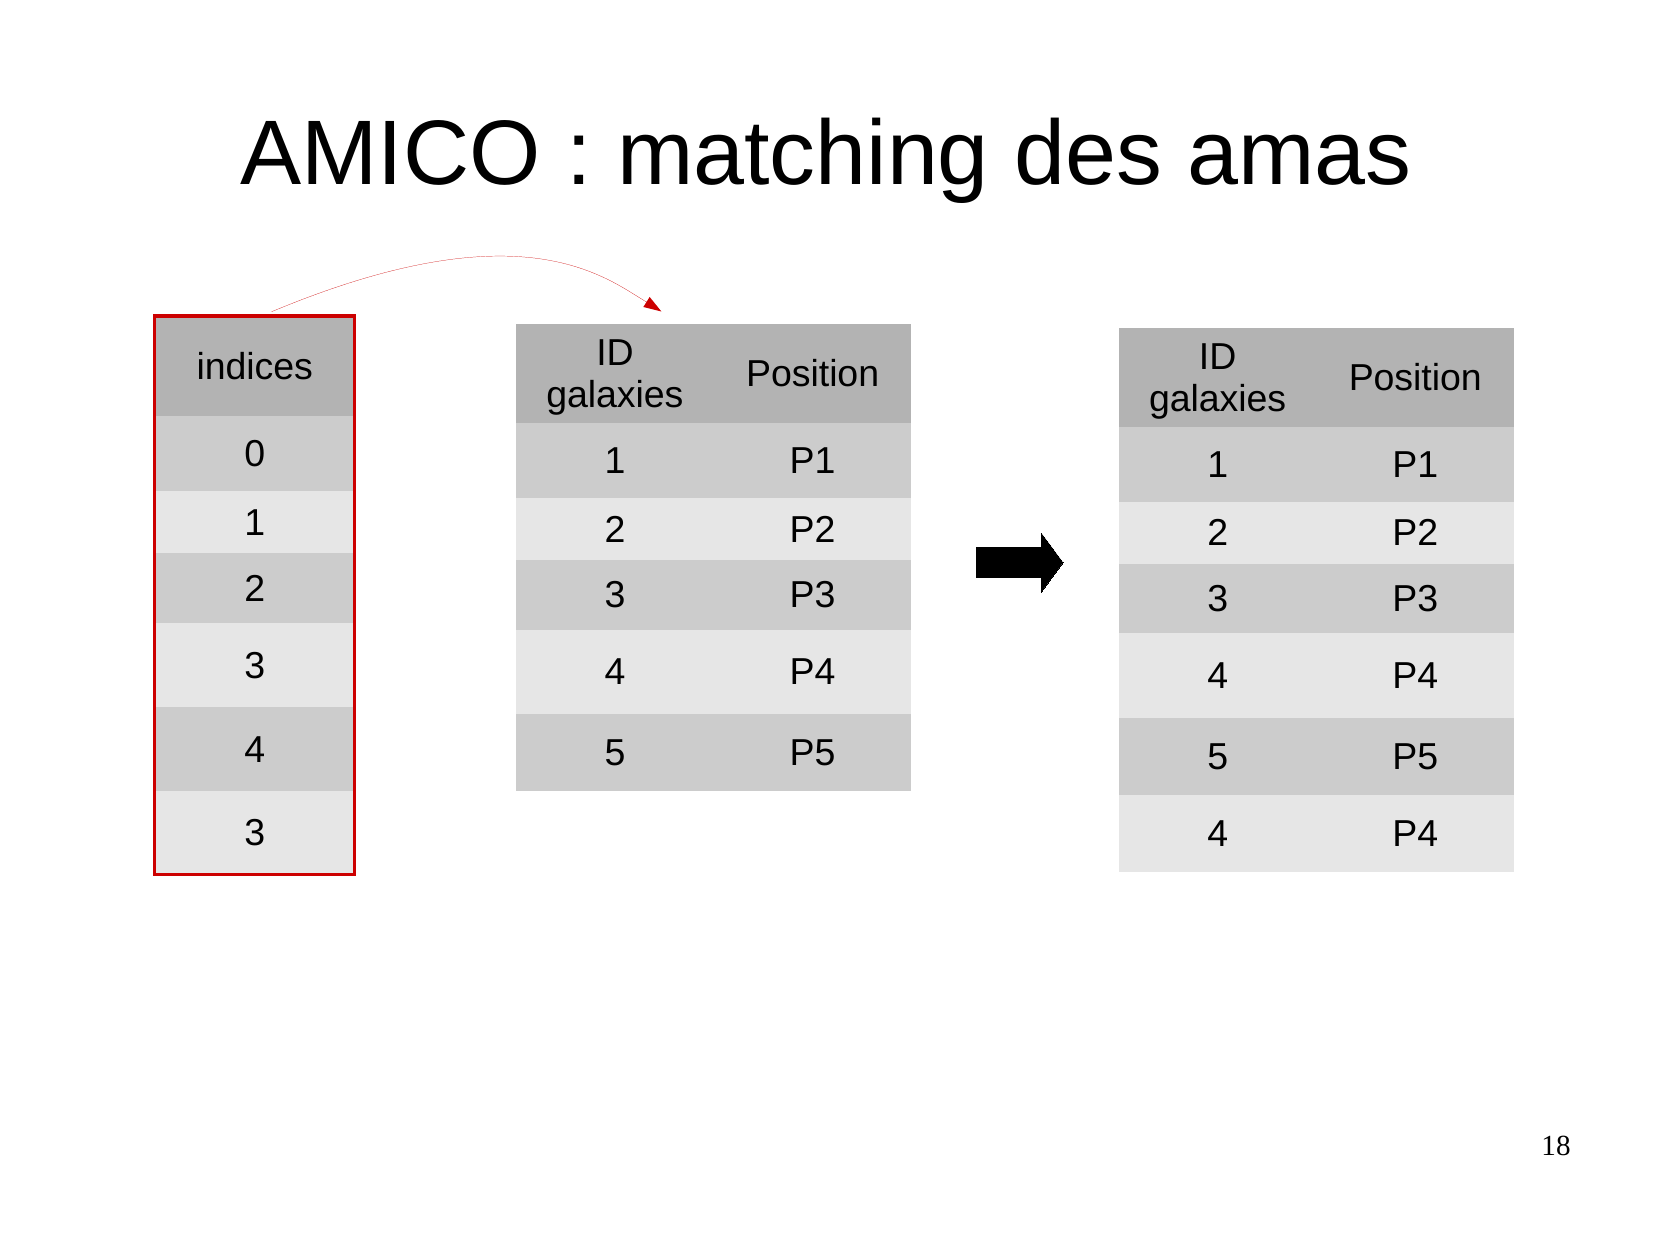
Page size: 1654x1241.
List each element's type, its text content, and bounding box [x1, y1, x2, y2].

table_cell 0 [156, 416, 353, 491]
table_cell P4 [1316, 795, 1514, 872]
table_cell 5 [1119, 718, 1316, 795]
table_cell 2 [156, 553, 353, 623]
table_cell 4 [1119, 795, 1316, 872]
table_header Position [714, 324, 911, 423]
table_cell P4 [714, 630, 911, 714]
table_cell 3 [156, 623, 353, 707]
table_cell P1 [1316, 427, 1514, 502]
table_cell 3 [156, 791, 353, 873]
table_cell P2 [1316, 502, 1514, 564]
table_header ID galaxies [516, 324, 714, 423]
table_cell 2 [516, 498, 714, 560]
table_header Position [1316, 328, 1514, 427]
table_cell 3 [516, 560, 714, 630]
table_cell 3 [1119, 564, 1316, 633]
table_cell 4 [516, 630, 714, 714]
table_cell P3 [1316, 564, 1514, 633]
table_cell 5 [516, 714, 714, 791]
table_cell P2 [714, 498, 911, 560]
text_box [976, 533, 1064, 593]
table_cell P5 [1316, 718, 1514, 795]
table_cell P5 [714, 714, 911, 791]
table_cell 4 [156, 707, 353, 791]
table_cell P1 [714, 423, 911, 498]
table_cell 1 [1119, 427, 1316, 502]
table_cell 1 [156, 491, 353, 553]
table_header indices [156, 318, 353, 416]
table_cell 1 [516, 423, 714, 498]
title AMICO : matching des amas [82, 49, 1571, 257]
table_cell P3 [714, 560, 911, 630]
table_cell 4 [1119, 633, 1316, 718]
table_header ID galaxies [1119, 328, 1316, 427]
table_cell P4 [1316, 633, 1514, 718]
table_cell 2 [1119, 502, 1316, 564]
